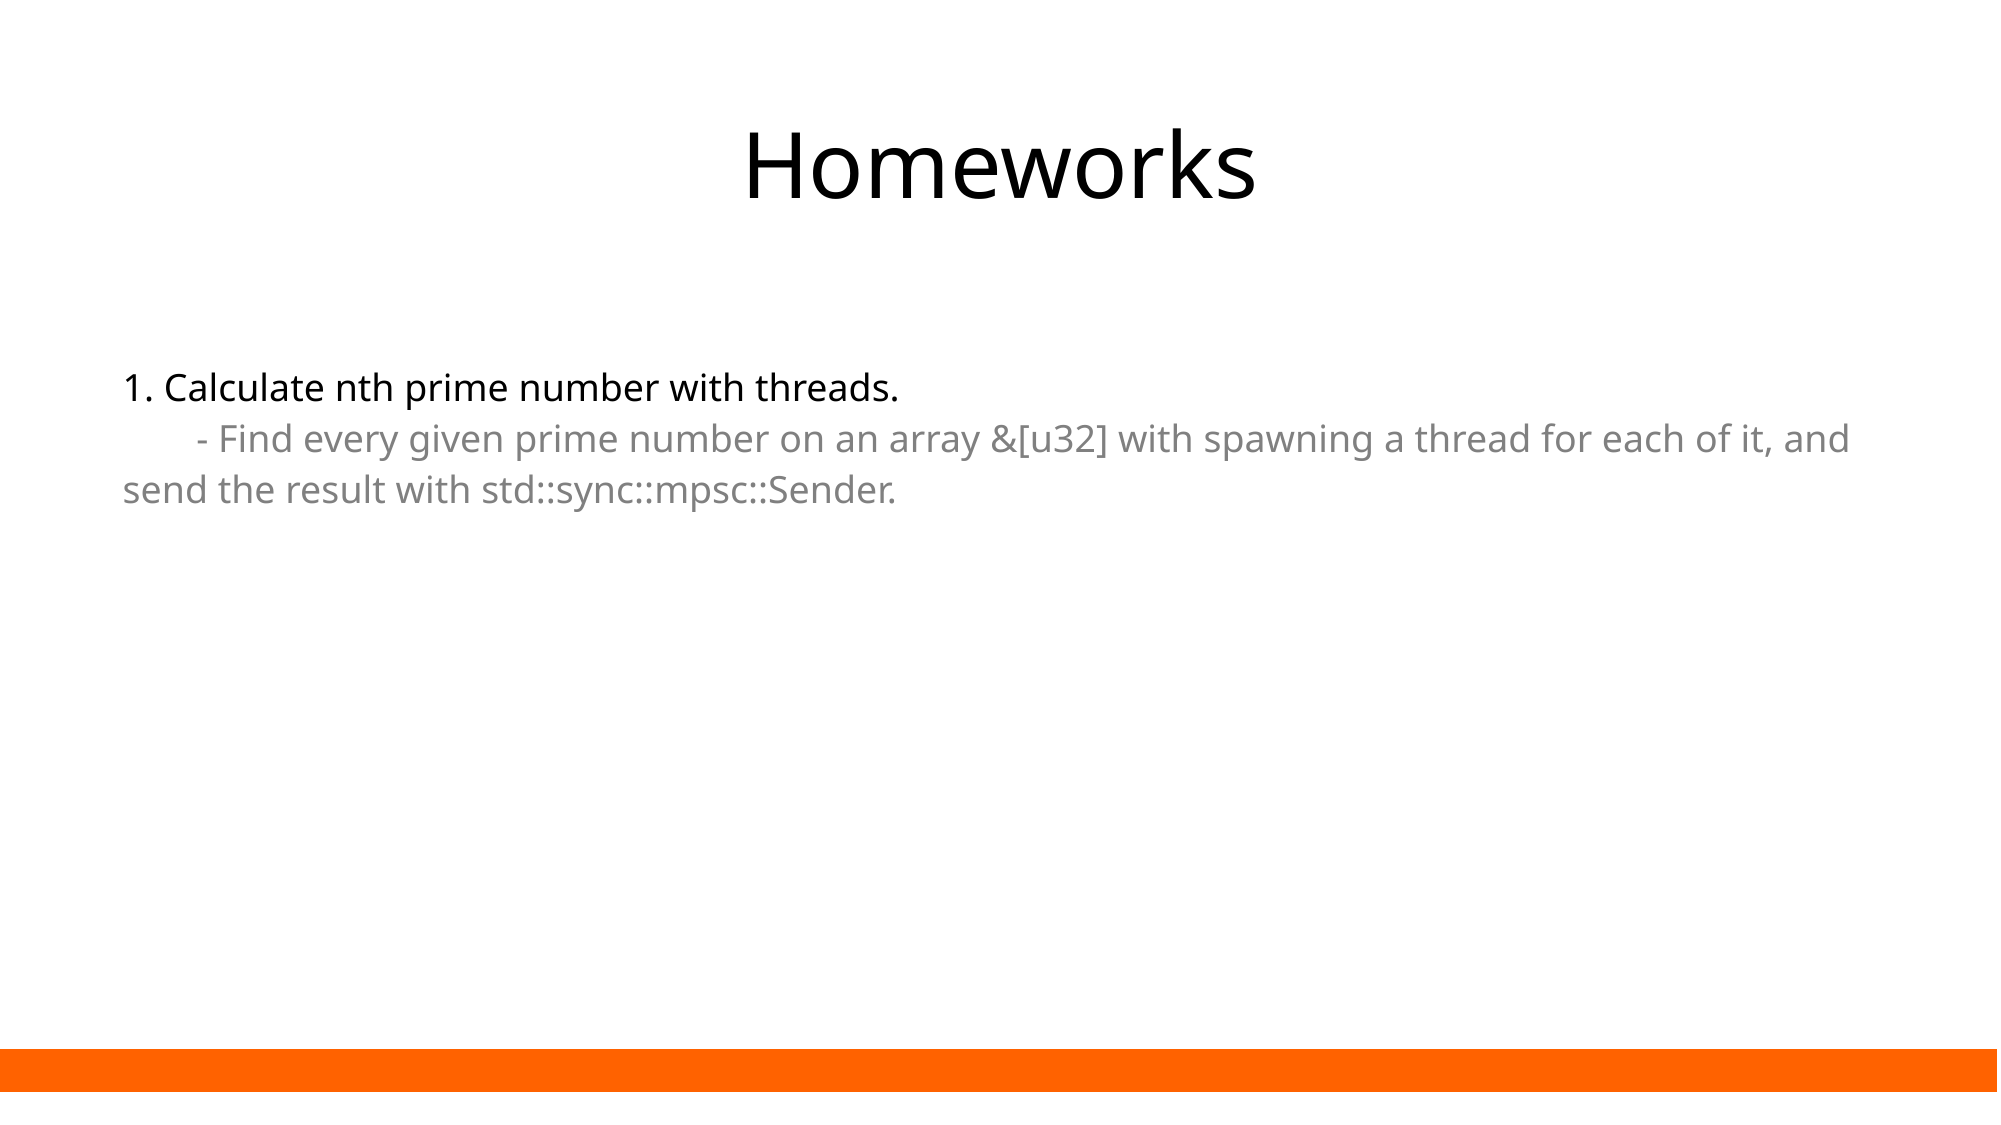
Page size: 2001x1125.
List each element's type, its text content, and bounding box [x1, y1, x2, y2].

title Homeworks [137, 59, 1863, 278]
text_box [0, 1049, 1997, 1092]
text_box 1. Calculate nth prime number with threads. - Find every given prime number on an array &[u32] with spawning a thread for each of it, and send the result with std::sync::mpsc::Sender. [107, 354, 1893, 790]
